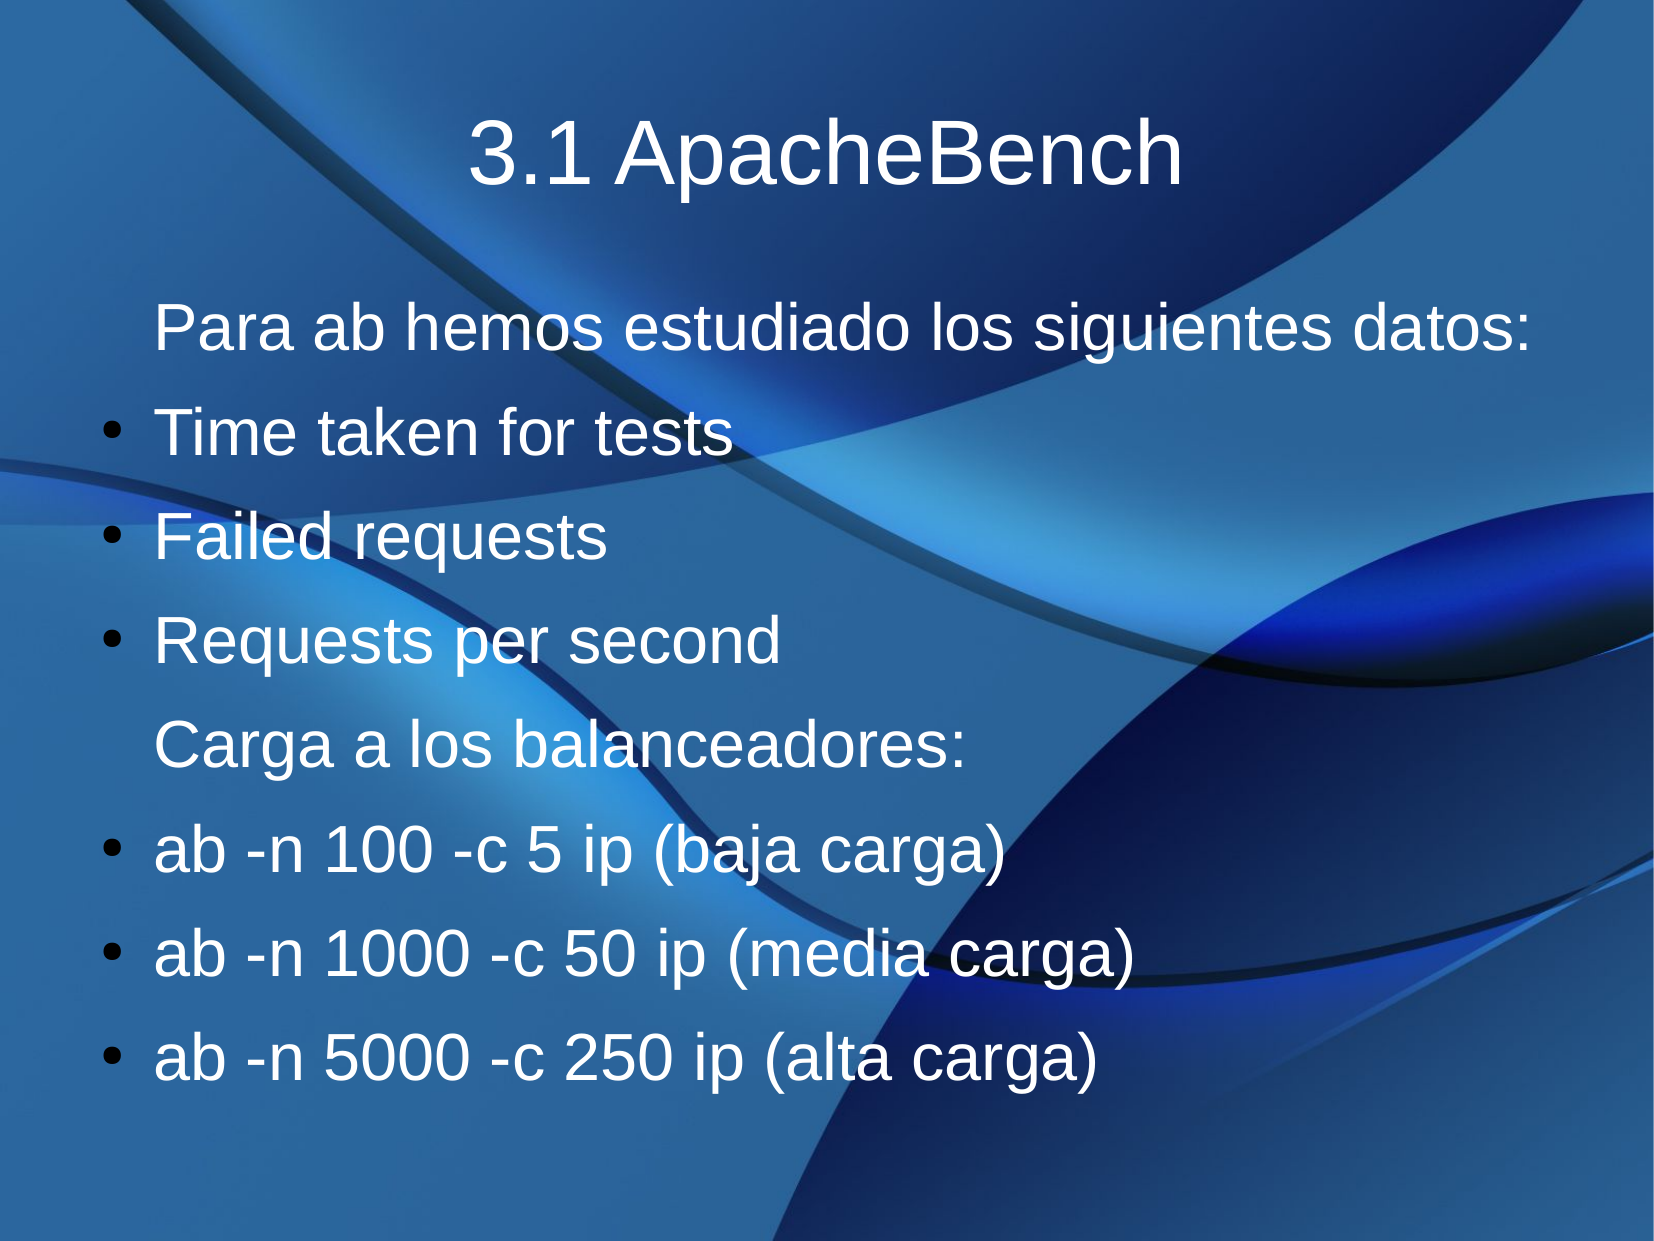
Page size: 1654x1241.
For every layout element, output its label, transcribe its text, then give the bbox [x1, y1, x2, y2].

picture [0, 0, 1654, 1241]
title 3.1 ApacheBench [82, 49, 1571, 257]
list Para ab hemos estudiado los siguientes datos: Time taken for tests Failed requests Requests per second Carga a los balanceadores: ab -n 100 -c 5 ip (baja carga) ab -n 1000 -c 50 ip (media carga) ab -n 5000 -c 250 ip (alta carga) [82, 290, 1571, 1109]
